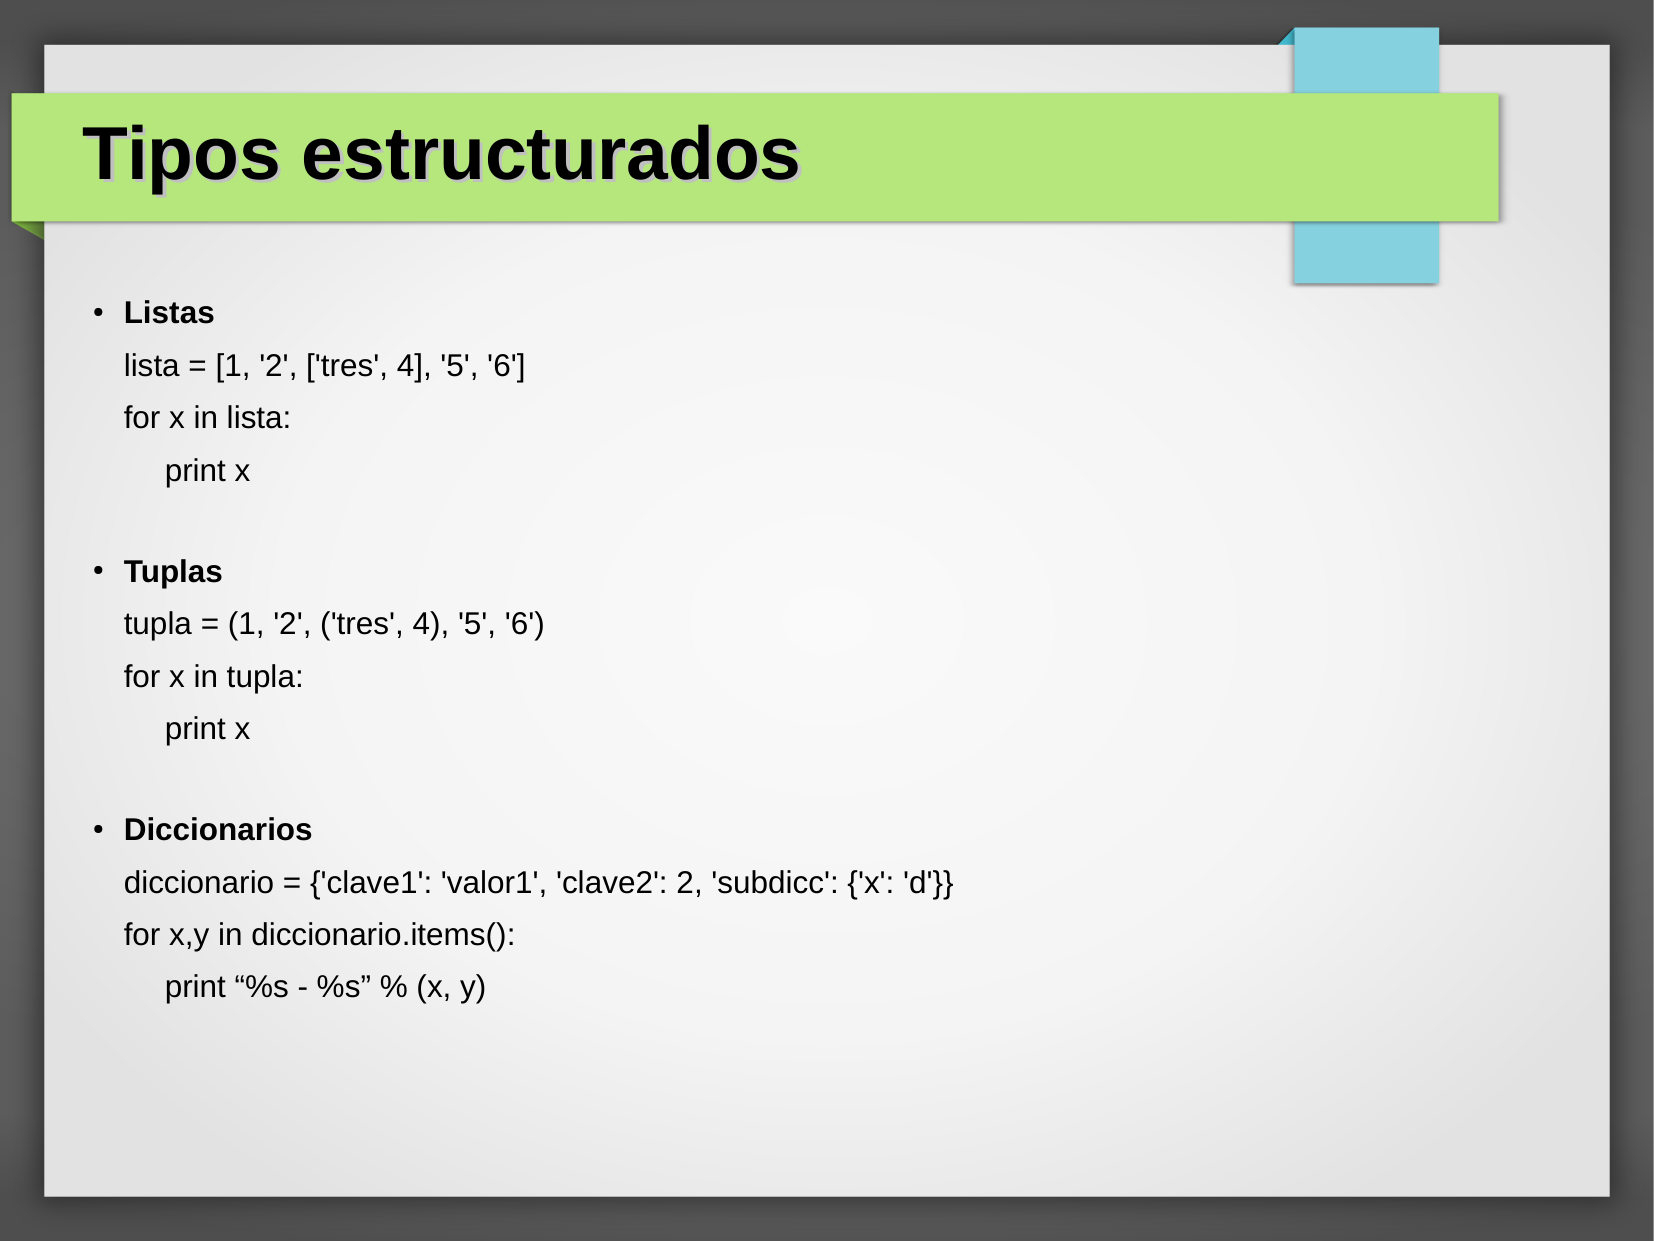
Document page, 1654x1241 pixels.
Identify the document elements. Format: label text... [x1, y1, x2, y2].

title Tipos estructurados [82, 94, 1264, 213]
list Listas lista = [1, '2', ['tres', 4], '5', '6'] for x in lista: print x Tuplas tupla = (1, '2', ('tres', 4), '5', '6') for x in tupla: print x Diccionarios diccionario = {'clave1': 'valor1', 'clave2': 2, 'subdicc': {'x': 'd'}} for x,y in diccionario.items(): print “%s - %s” % (x, y) [82, 295, 1571, 1015]
picture [0, 0, 1654, 1241]
